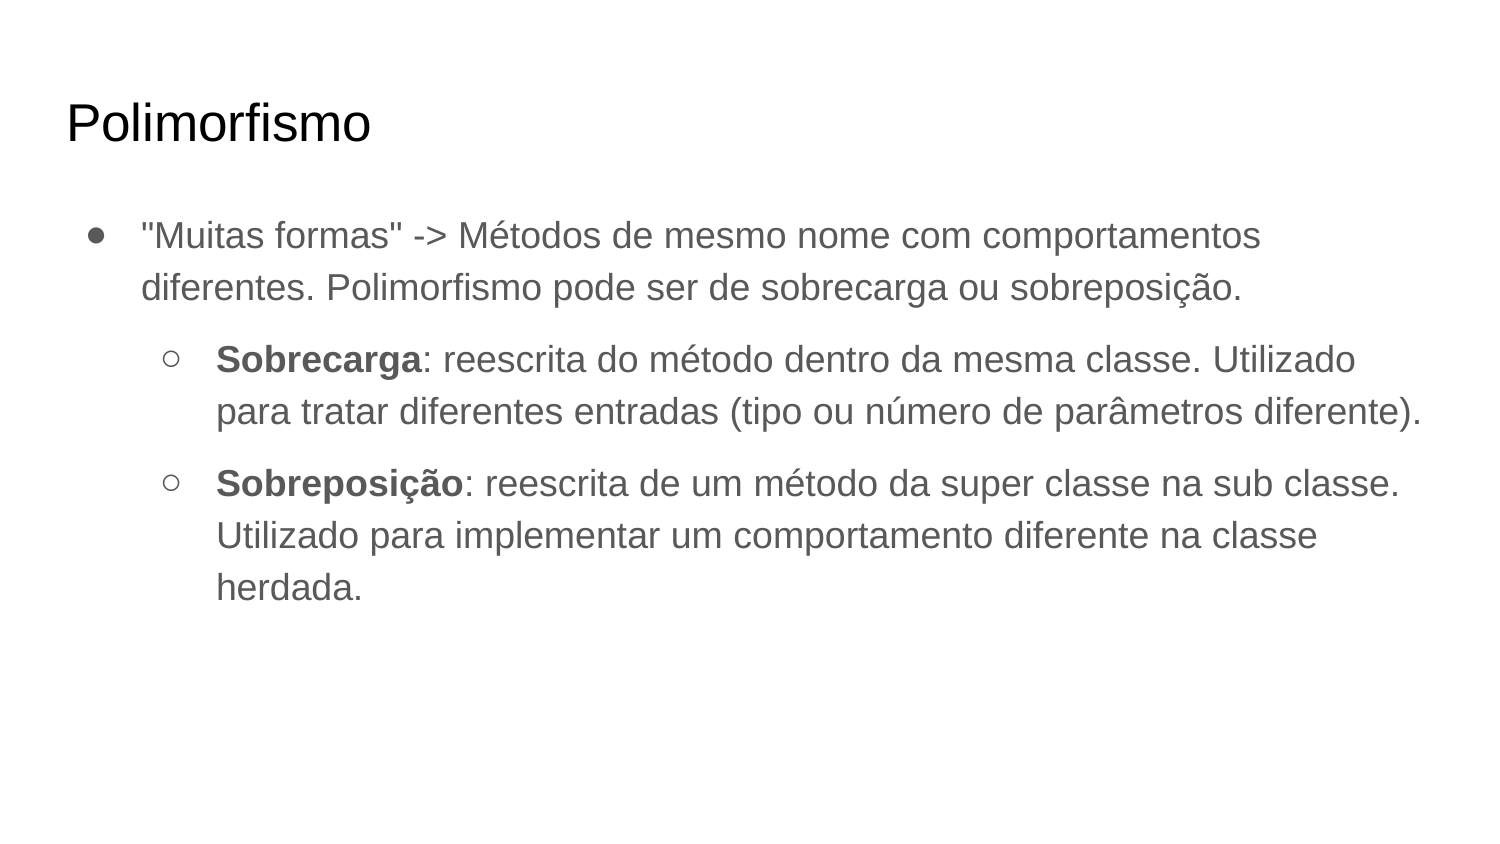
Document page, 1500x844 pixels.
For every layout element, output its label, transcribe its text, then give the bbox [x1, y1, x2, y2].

list "Muitas formas" -> Métodos de mesmo nome com comportamentos diferentes. Polimorfismo pode ser de sobrecarga ou sobreposição. Sobrecarga: reescrita do método dentro da mesma classe. Utilizado para tratar diferentes entradas (tipo ou número de parâmetros diferente). Sobreposição: reescrita de um método da super classe na sub classe. Utilizado para implementar um comportamento diferente na classe herdada. [51, 189, 1449, 750]
title Polimorfismo [51, 72, 1449, 167]
